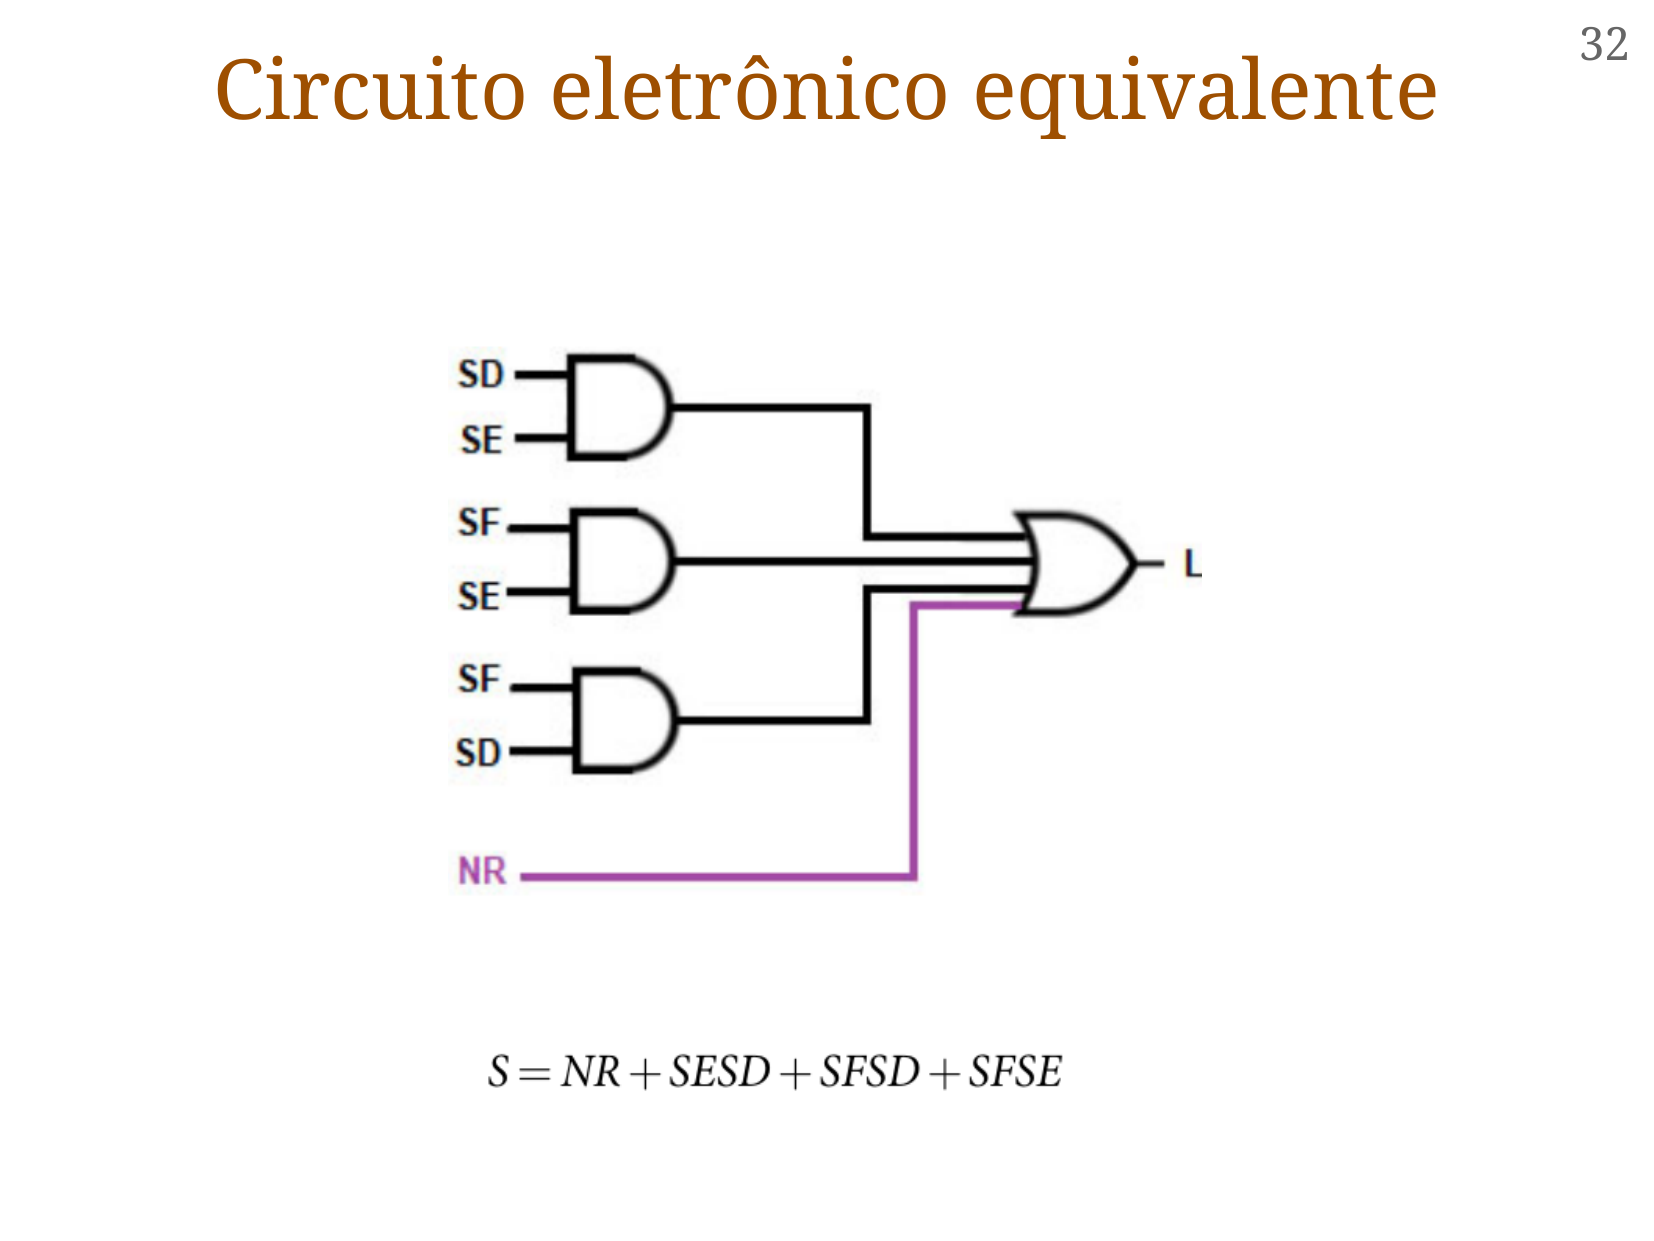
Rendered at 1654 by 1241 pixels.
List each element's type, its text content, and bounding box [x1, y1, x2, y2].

picture [487, 1048, 1075, 1099]
title Circuito eletrônico equivalente [59, 29, 1595, 148]
picture [448, 339, 1202, 899]
